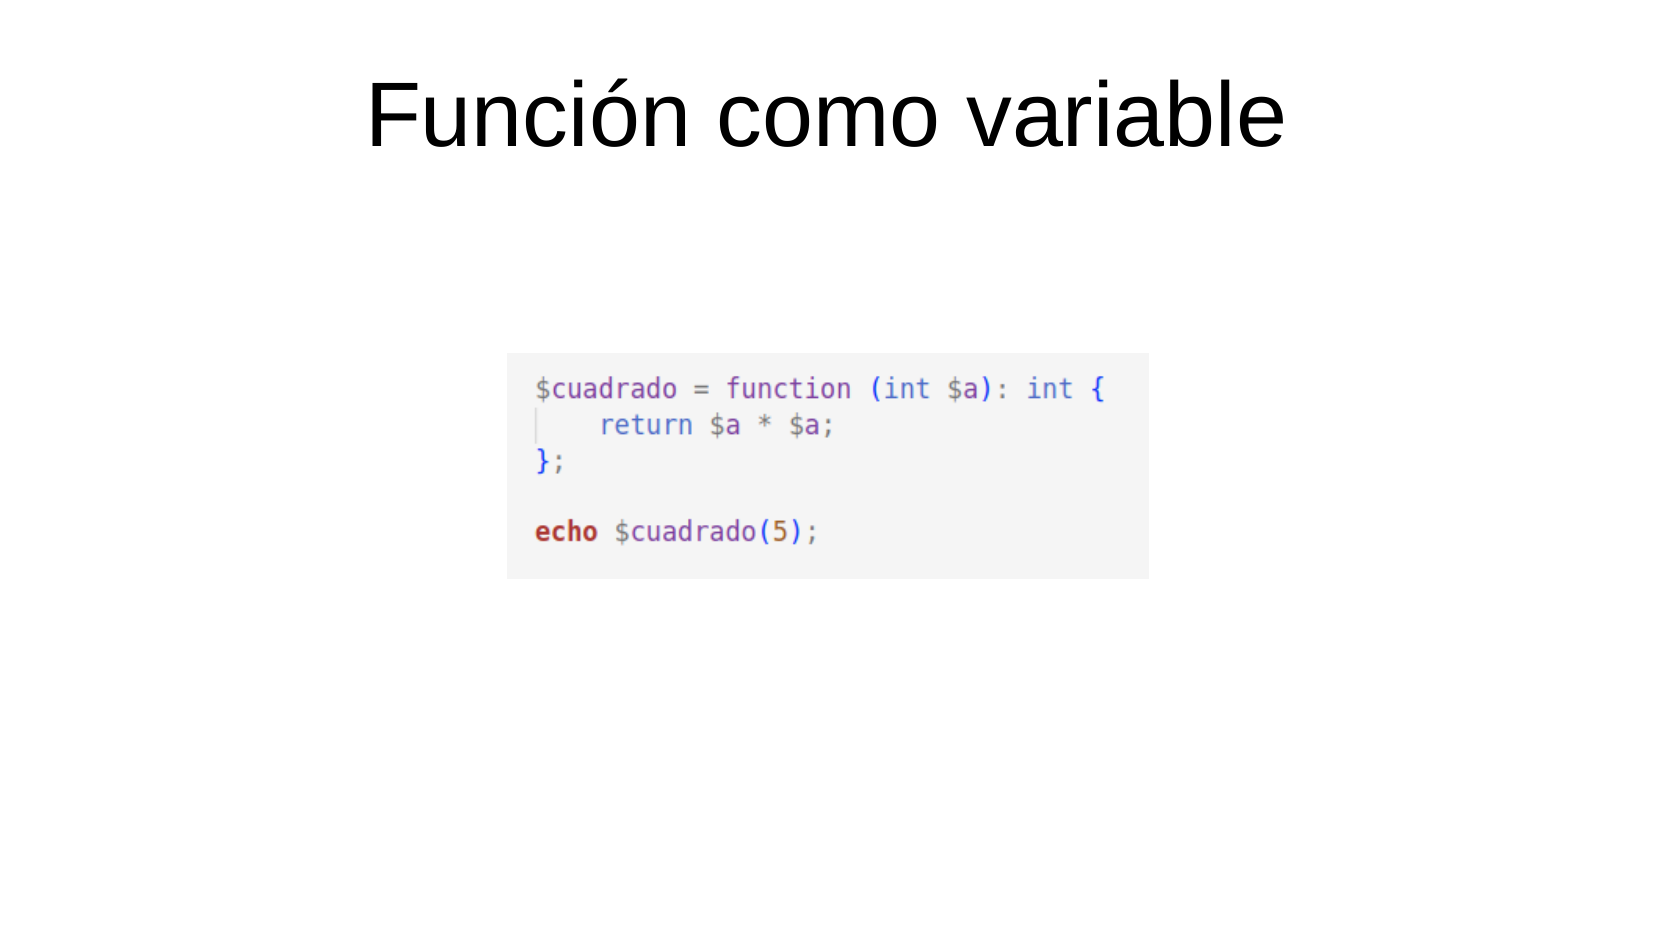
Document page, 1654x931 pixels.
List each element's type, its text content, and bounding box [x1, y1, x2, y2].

picture [507, 353, 1149, 579]
title Función como variable [82, 37, 1571, 193]
